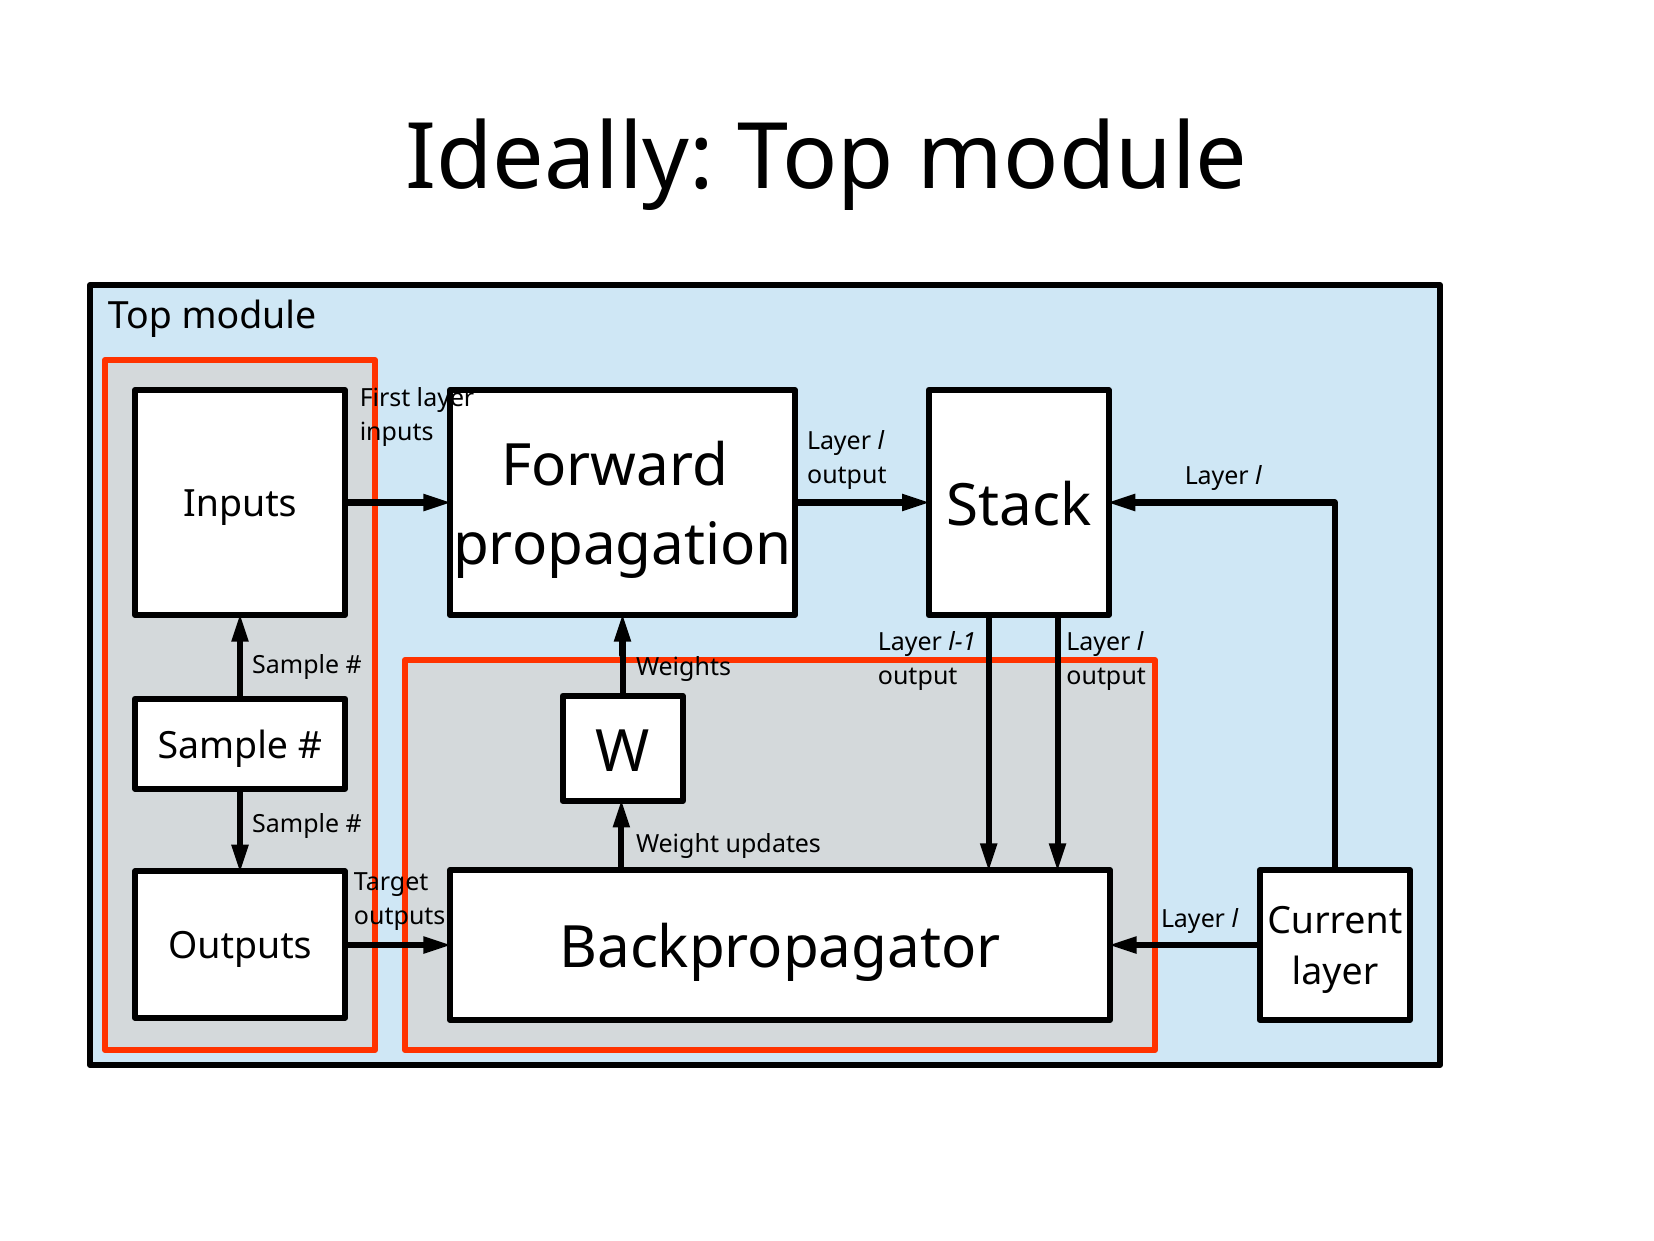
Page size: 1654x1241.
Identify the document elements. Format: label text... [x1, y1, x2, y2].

text_box Layer l [1170, 450, 1306, 502]
title Ideally: Top module [82, 49, 1571, 257]
text_box Sample # [237, 639, 388, 691]
text_box Top module [93, 281, 409, 352]
text_box Layer l output [792, 415, 928, 505]
text_box Layer l output [1051, 616, 1187, 706]
text_box Backpropagator [450, 870, 1111, 1021]
text_box Sample # [237, 798, 388, 851]
text_box Forward propagation [450, 390, 796, 616]
text_box [90, 285, 1441, 1066]
text_box Target outputs [339, 856, 490, 946]
text_box Weights [621, 641, 841, 730]
text_box Stack [928, 390, 1109, 616]
text_box Current layer [1259, 870, 1411, 1021]
text_box Layer l-1 output [863, 616, 999, 710]
text_box Sample # [135, 698, 346, 789]
text_box W [562, 695, 683, 801]
text_box First layer inputs [345, 371, 496, 498]
text_box Layer l [1146, 892, 1282, 945]
text_box Inputs [135, 390, 346, 616]
text_box Outputs [135, 871, 346, 1018]
text_box W [625, 730, 643, 764]
text_box Weight updates [621, 818, 841, 908]
